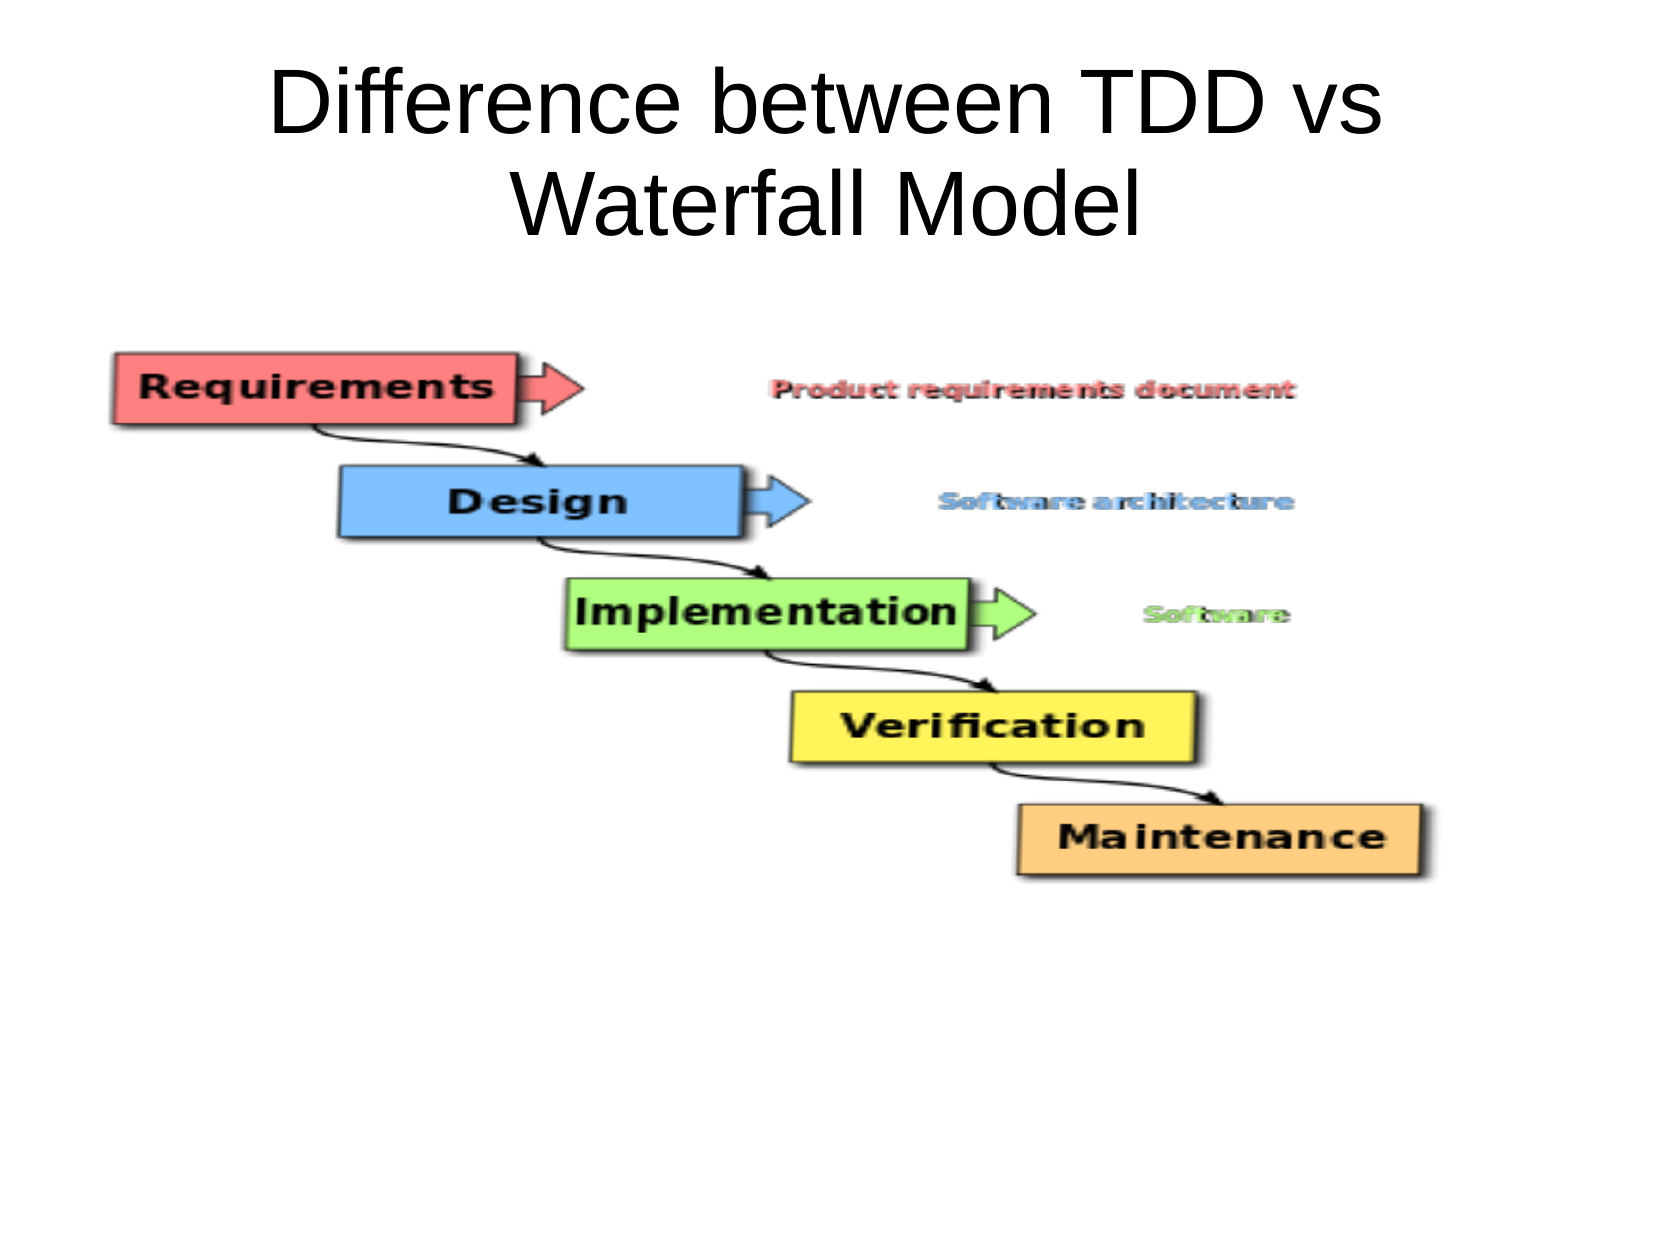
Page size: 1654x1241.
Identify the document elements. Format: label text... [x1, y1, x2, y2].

picture [90, 345, 1456, 886]
title Difference between TDD vs Waterfall Model [82, 49, 1571, 257]
